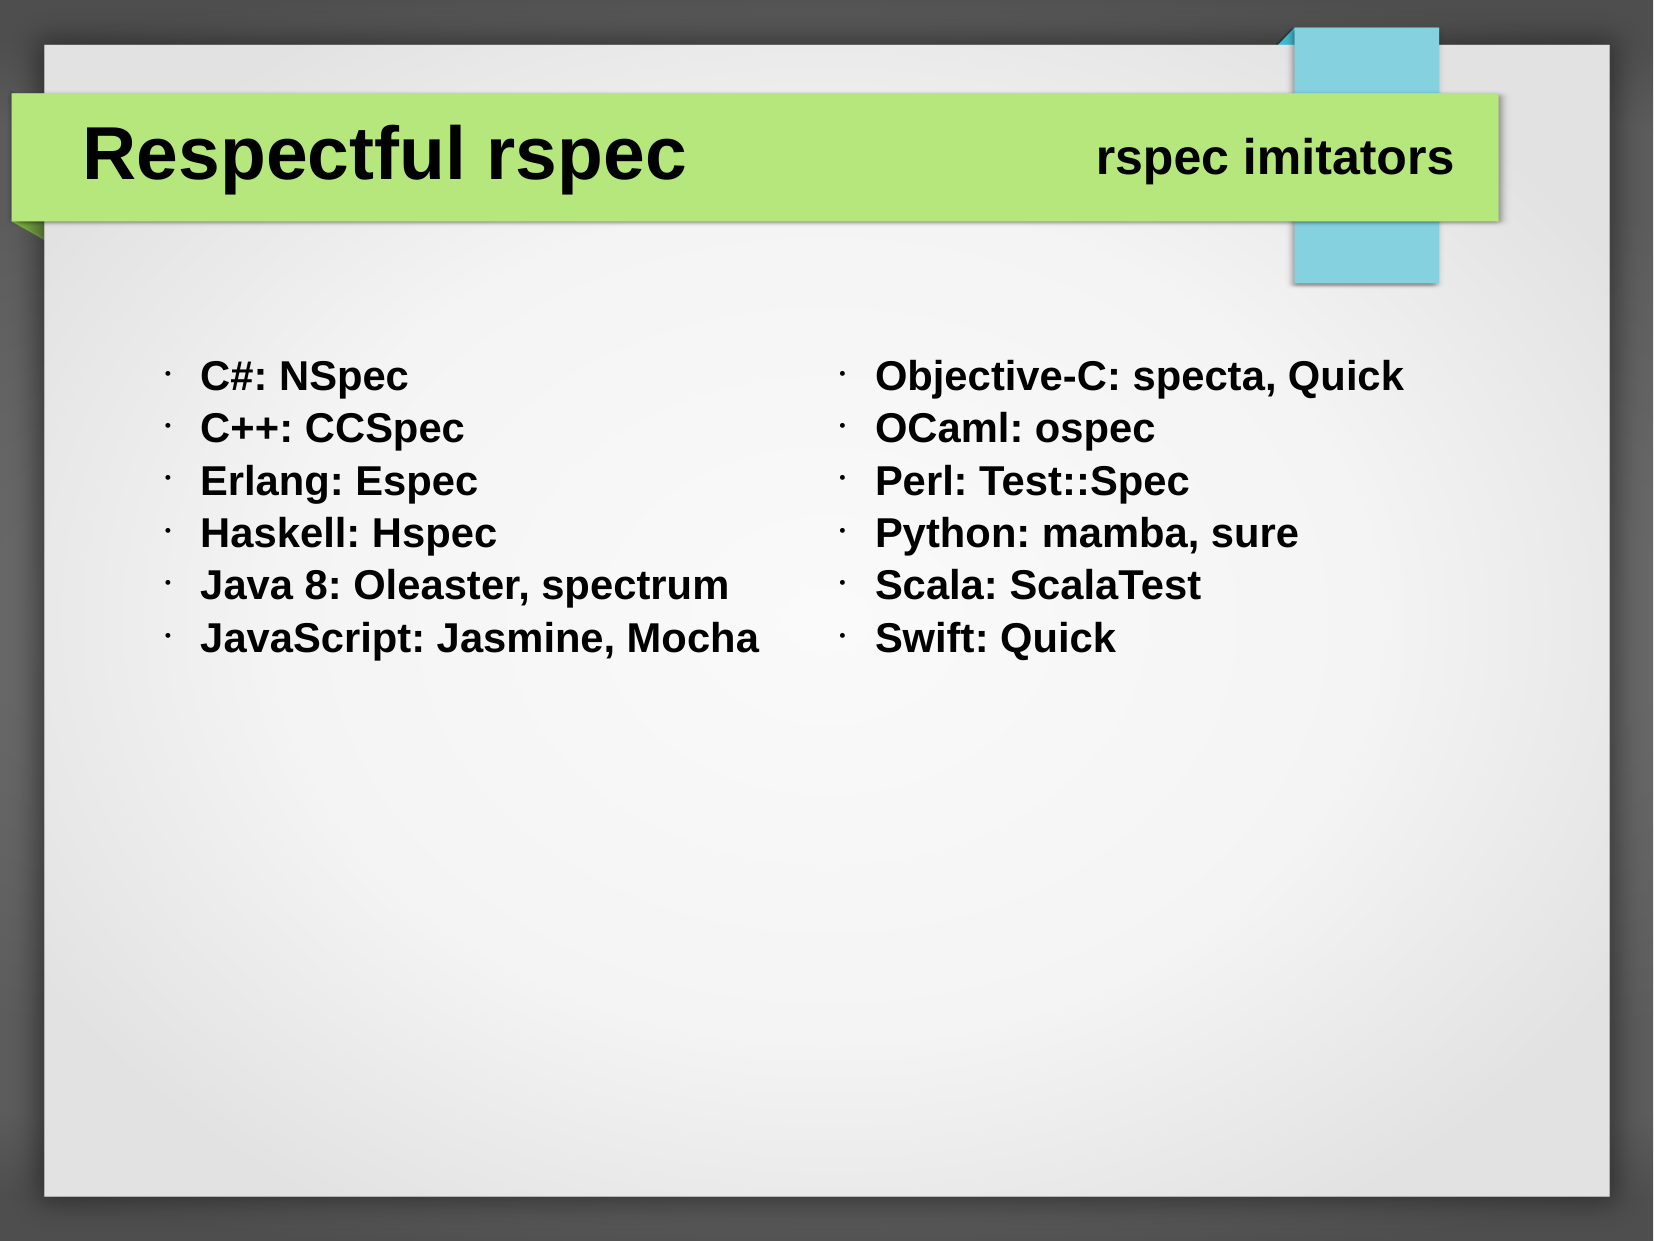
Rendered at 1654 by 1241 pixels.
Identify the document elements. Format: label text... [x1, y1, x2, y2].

title rspec imitators [869, 97, 1455, 216]
picture [0, 0, 1654, 1241]
text_box C#: NSpec C++: CCSpec Erlang: Espec Haskell: Hspec Java 8: Oleaster, spectrum JavaScript: Jasmine, Mocha [149, 345, 795, 796]
text_box Objective-C: specta, Quick OCaml: ospec Perl: Test::Spec Python: mamba, sure Scala: ScalaTest Swift: Quick [824, 345, 1455, 886]
title Respectful rspec [82, 94, 705, 213]
